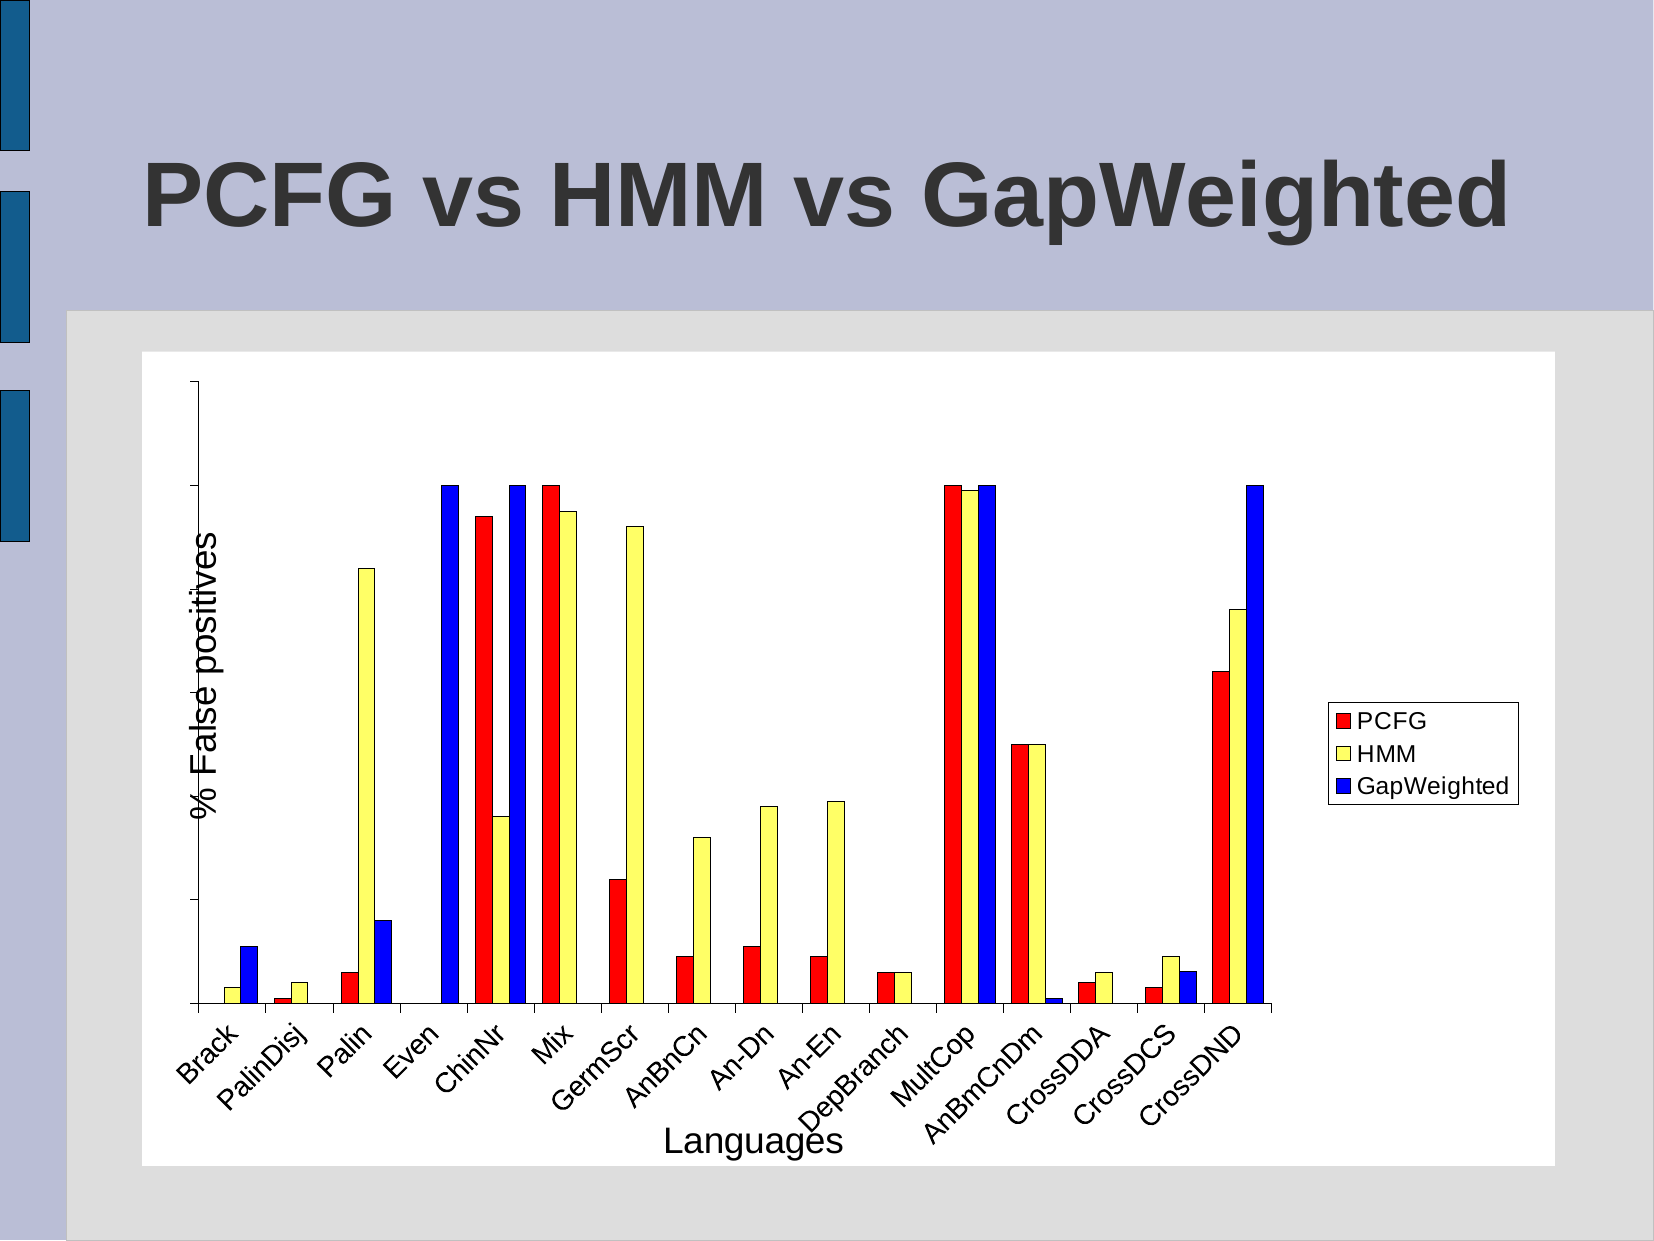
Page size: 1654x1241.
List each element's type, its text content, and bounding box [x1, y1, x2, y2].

chart [142, 351, 1555, 1172]
title PCFG vs HMM vs GapWeighted [121, 91, 1534, 299]
